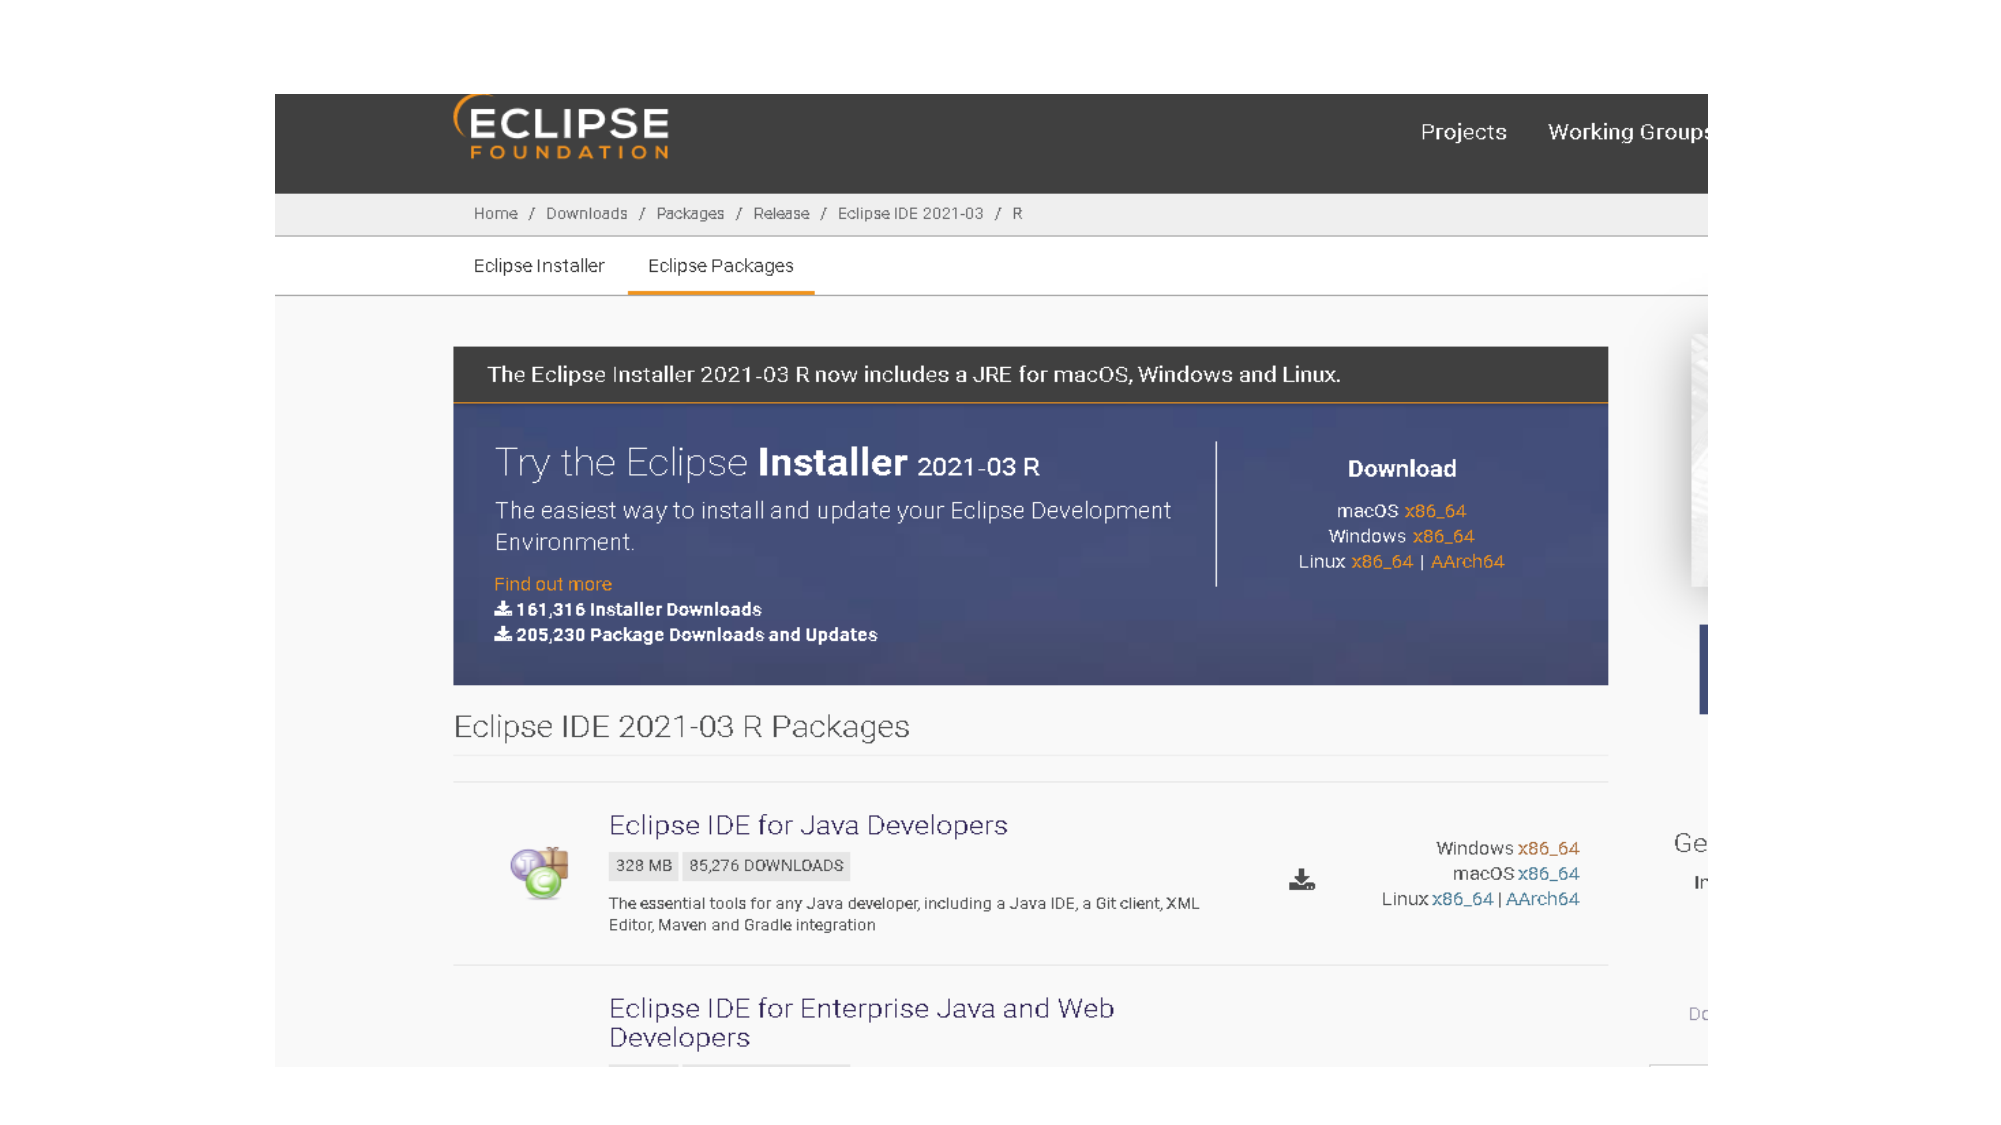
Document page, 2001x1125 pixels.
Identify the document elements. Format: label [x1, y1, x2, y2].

picture [275, 94, 1708, 1067]
